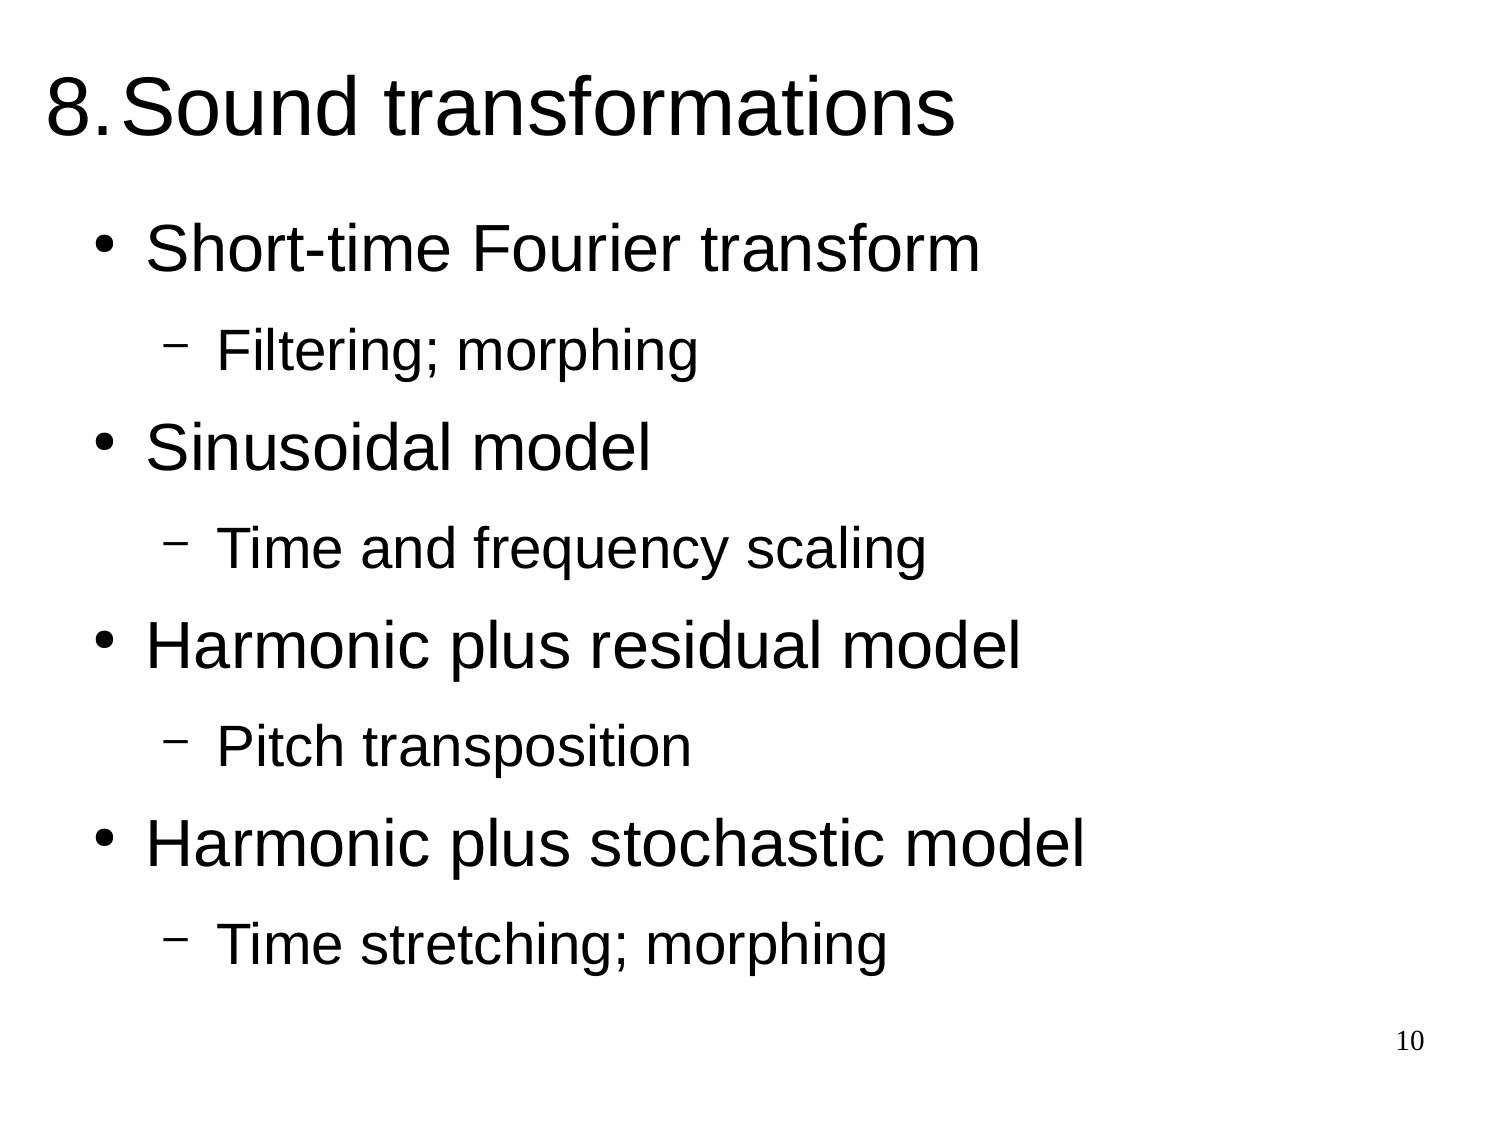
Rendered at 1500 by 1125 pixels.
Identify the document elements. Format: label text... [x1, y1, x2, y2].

title 8. Sound transformations [45, 13, 1396, 201]
list Short-time Fourier transform Filtering; morphing Sinusoidal model Time and frequency scaling Harmonic plus residual model Pitch transposition Harmonic plus stochastic model Time stretching; morphing [75, 200, 1426, 1096]
